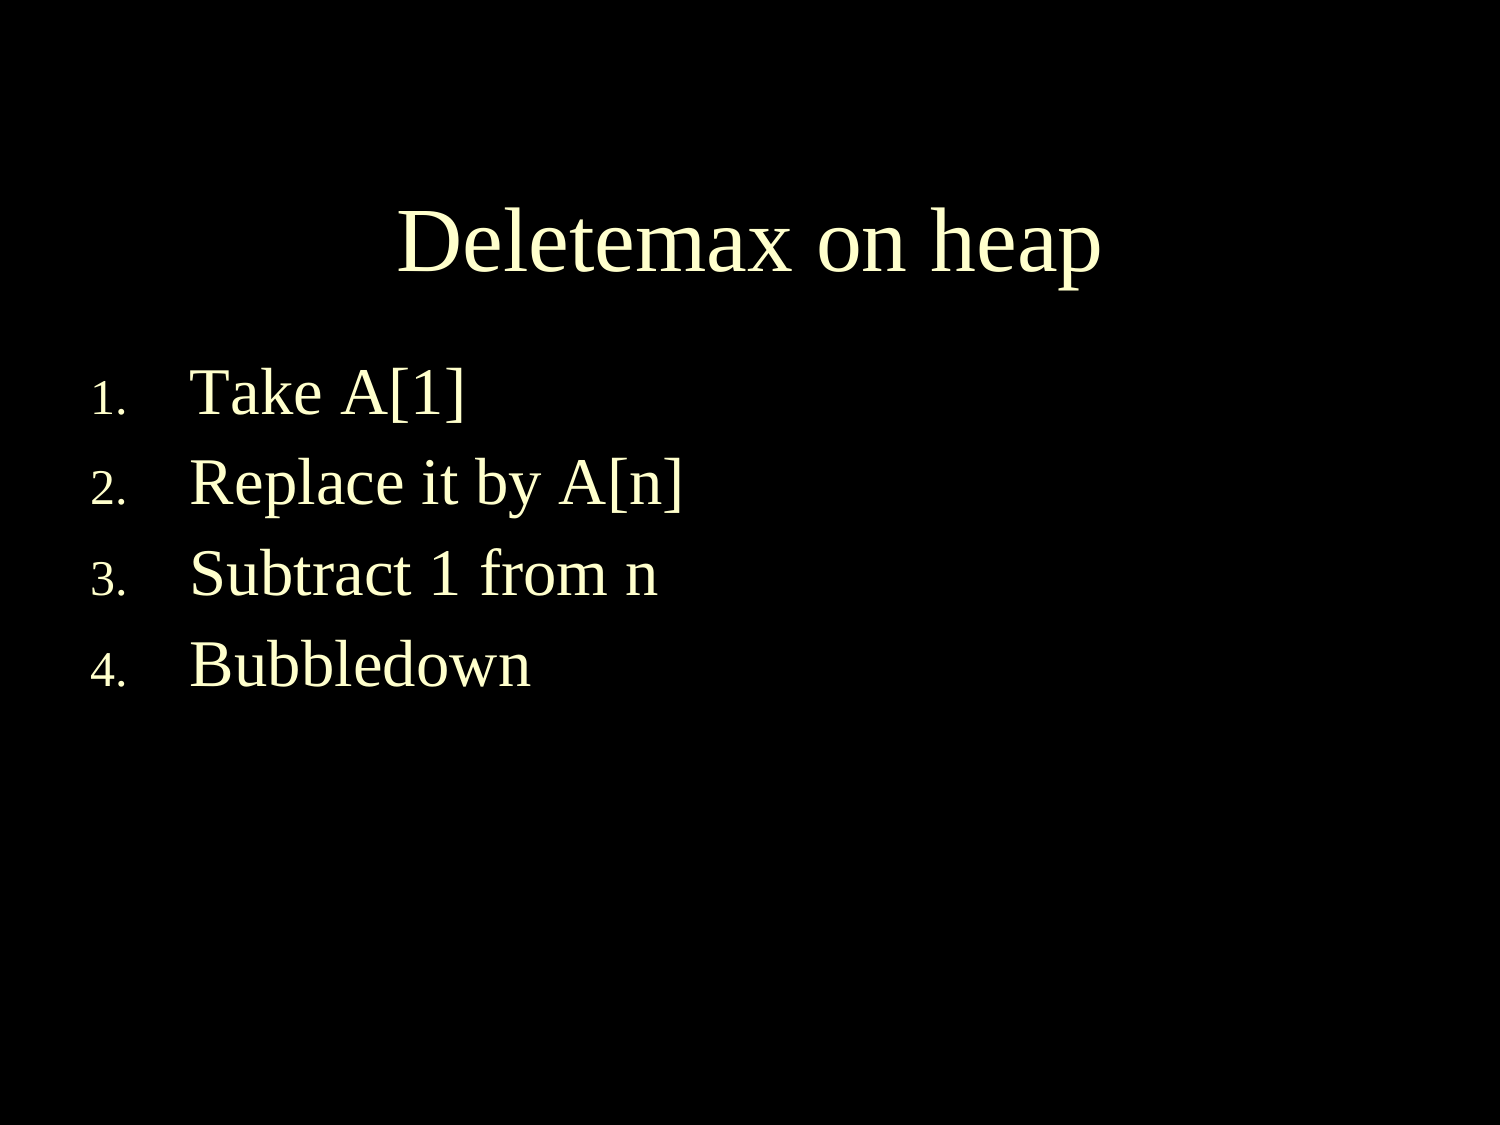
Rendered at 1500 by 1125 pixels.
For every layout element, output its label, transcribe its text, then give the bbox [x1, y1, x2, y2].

title Deletemax on heap [22, 145, 1480, 336]
list Take A[1] Replace it by A[n] Subtract 1 from n Bubbledown [75, 347, 1482, 1026]
